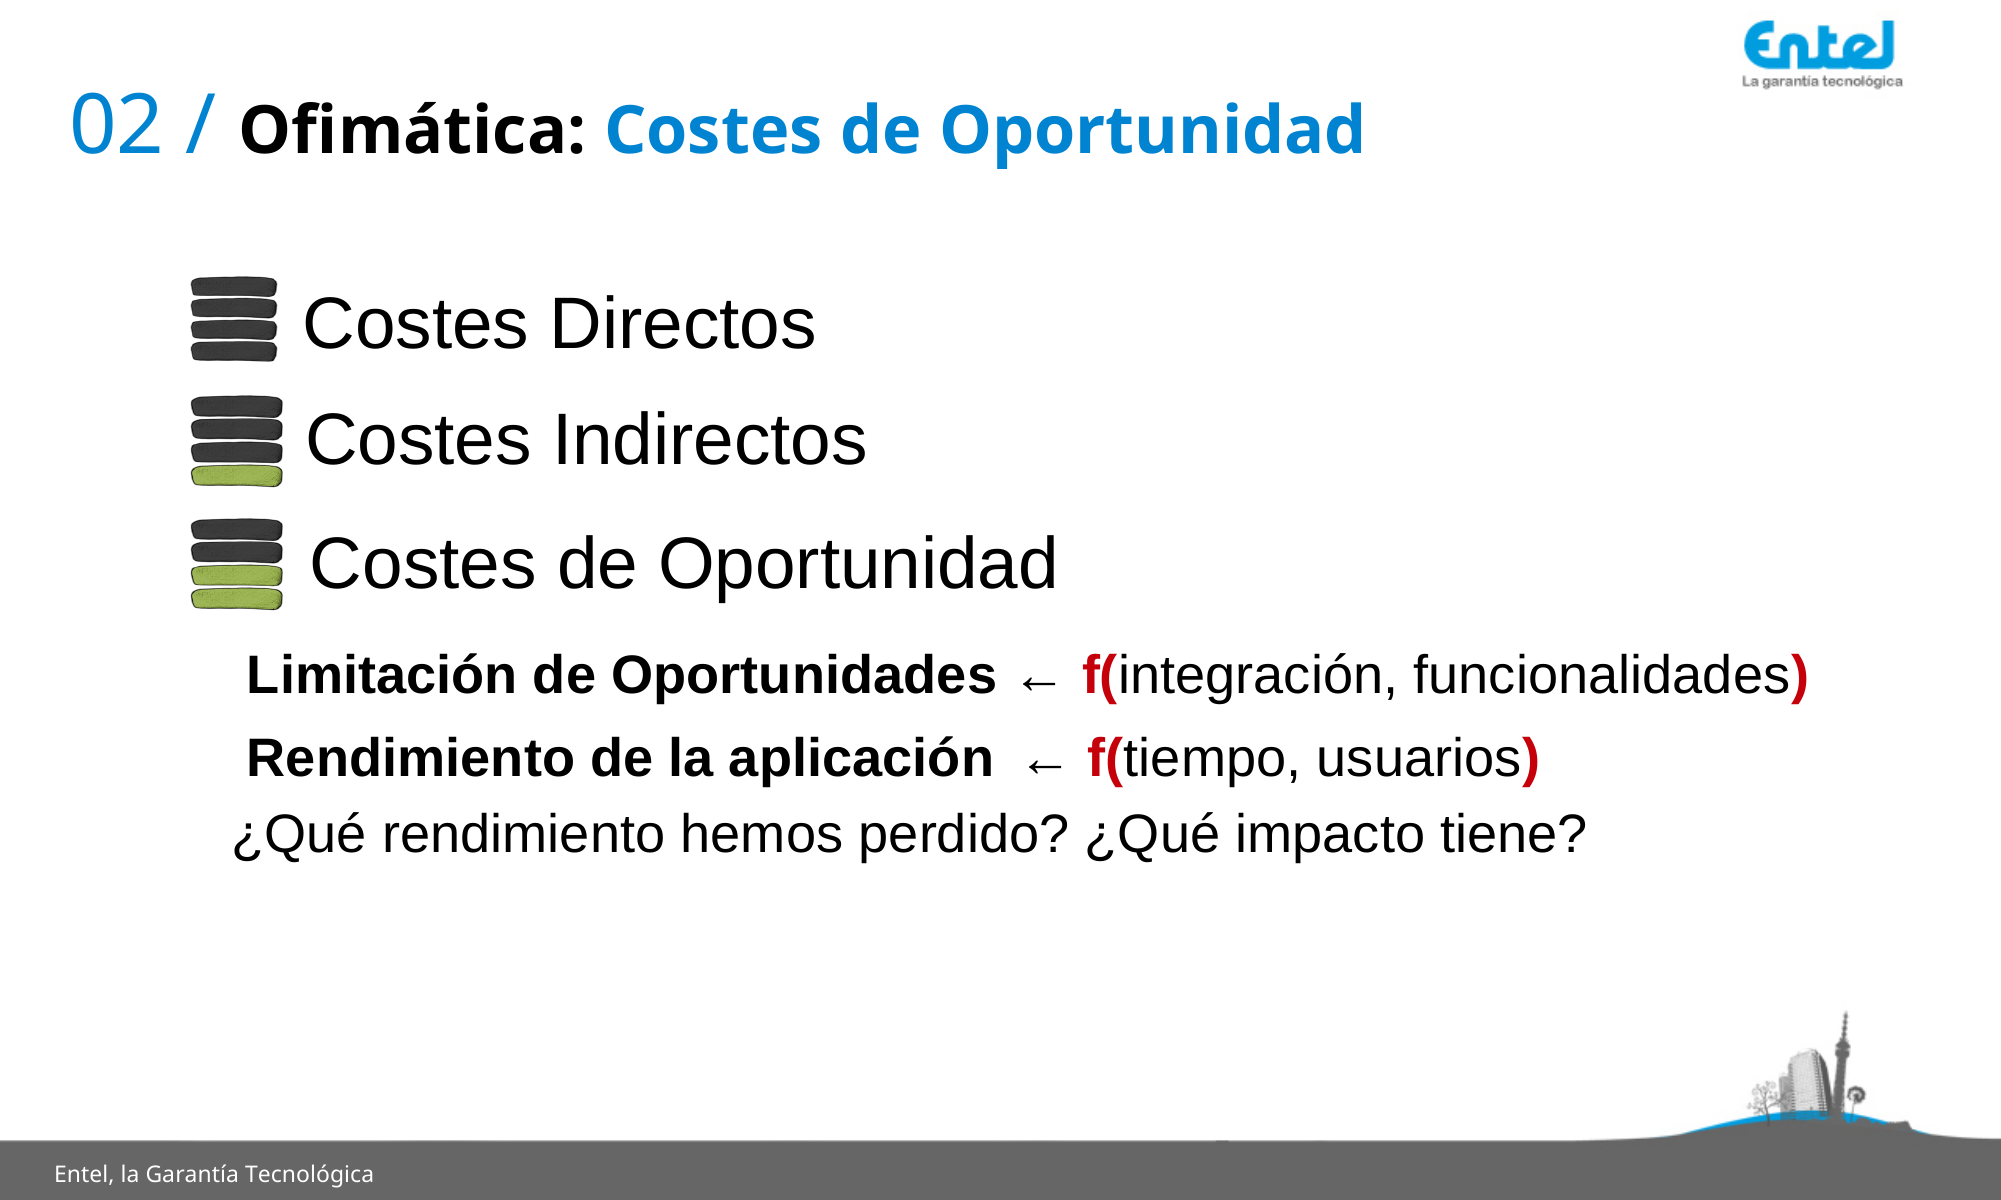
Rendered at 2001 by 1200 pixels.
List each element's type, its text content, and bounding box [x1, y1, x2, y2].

text_box Costes Indirectos [290, 383, 884, 487]
text_box Costes de Oportunidad [295, 507, 1075, 611]
text_box Rendimiento de la aplicación [232, 714, 1011, 791]
text_box ← f(tiempo, usuarios) [1011, 714, 1556, 791]
text_box Costes Directos [287, 268, 833, 371]
text_box Entel, la Garantía Tecnológica [39, 1137, 966, 1198]
text_box 02 / Ofimática: Costes de Oportunidad [51, 61, 1625, 202]
text_box Limitación de Oportunidades [232, 632, 1014, 712]
text_box ← f(integración, funcionalidades) [1014, 632, 1855, 712]
text_box ¿Qué rendimiento hemos perdido? ¿Qué impacto tiene? [216, 791, 1606, 872]
picture [0, 0, 2001, 1200]
